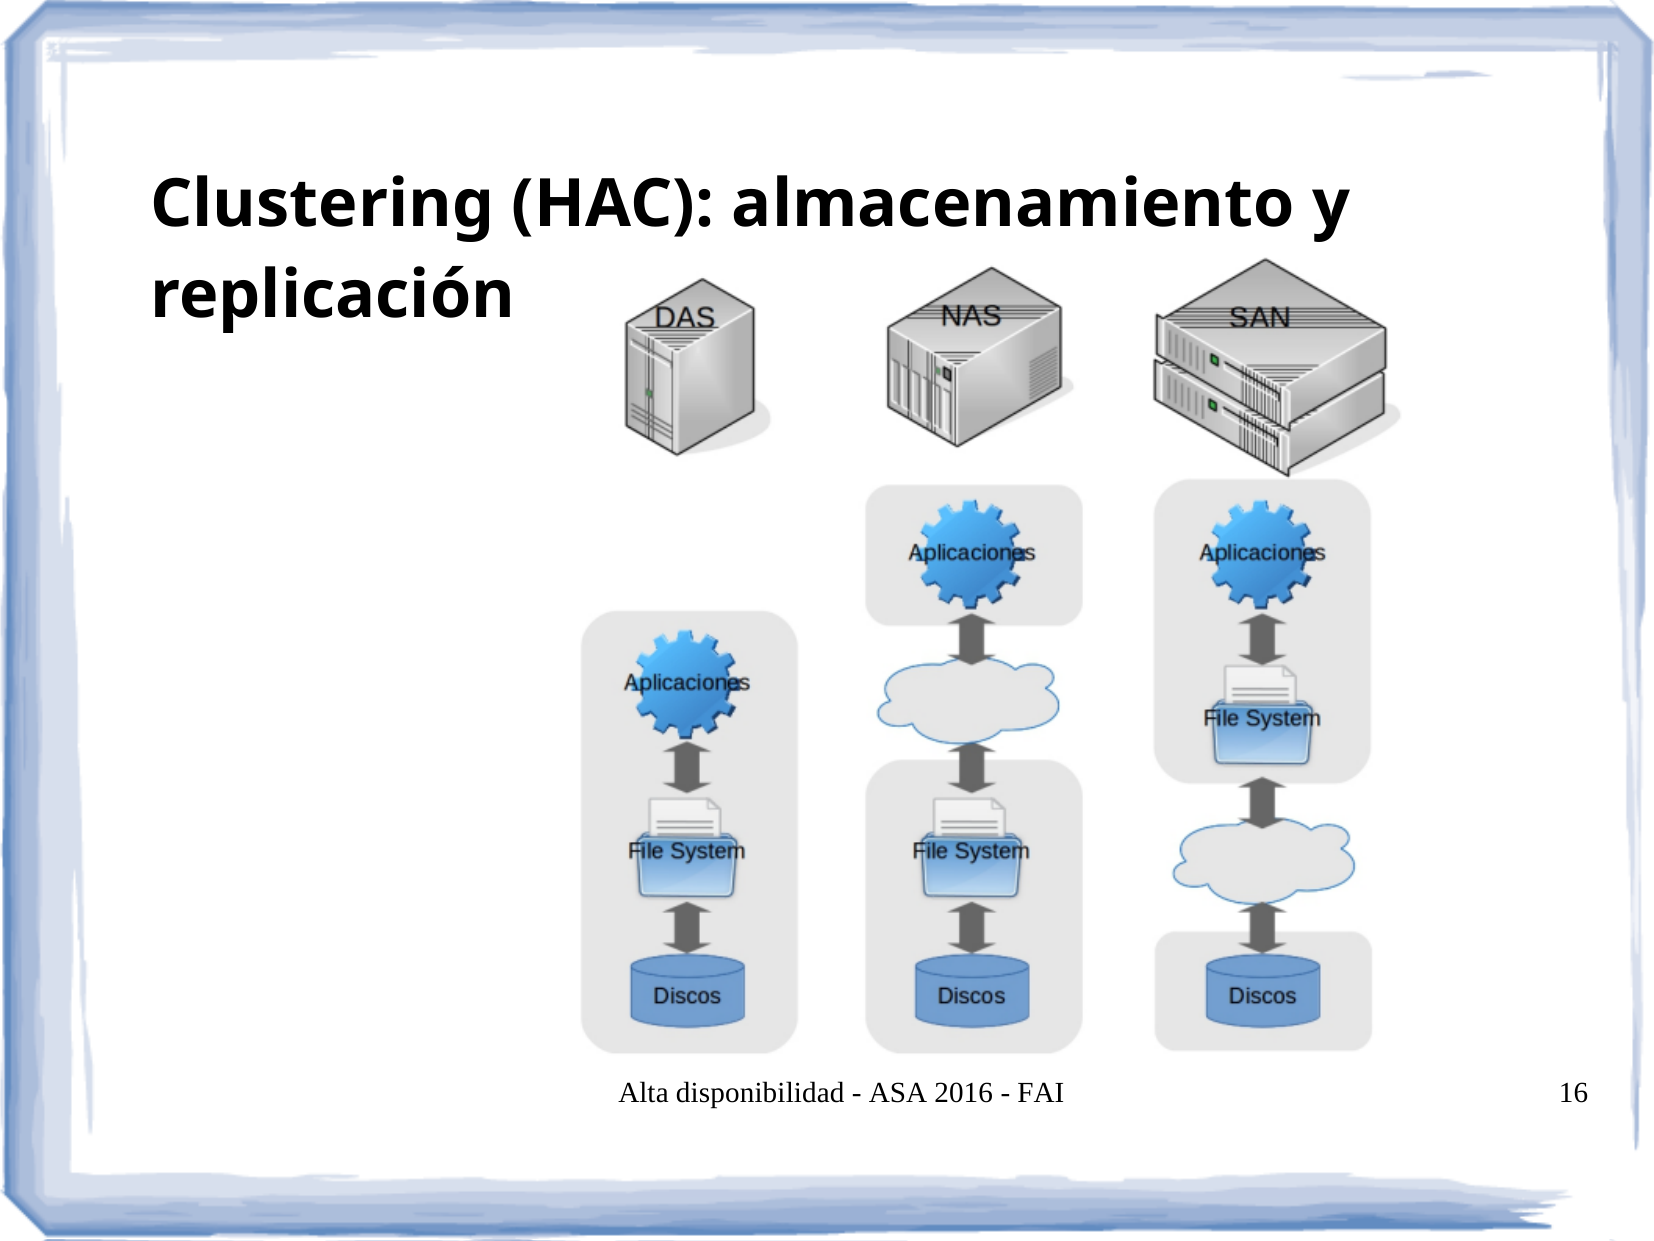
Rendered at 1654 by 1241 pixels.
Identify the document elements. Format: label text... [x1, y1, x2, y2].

picture [0, 0, 1654, 1241]
text_box Clustering (HAC): almacenamiento y replicación [135, 147, 1344, 337]
